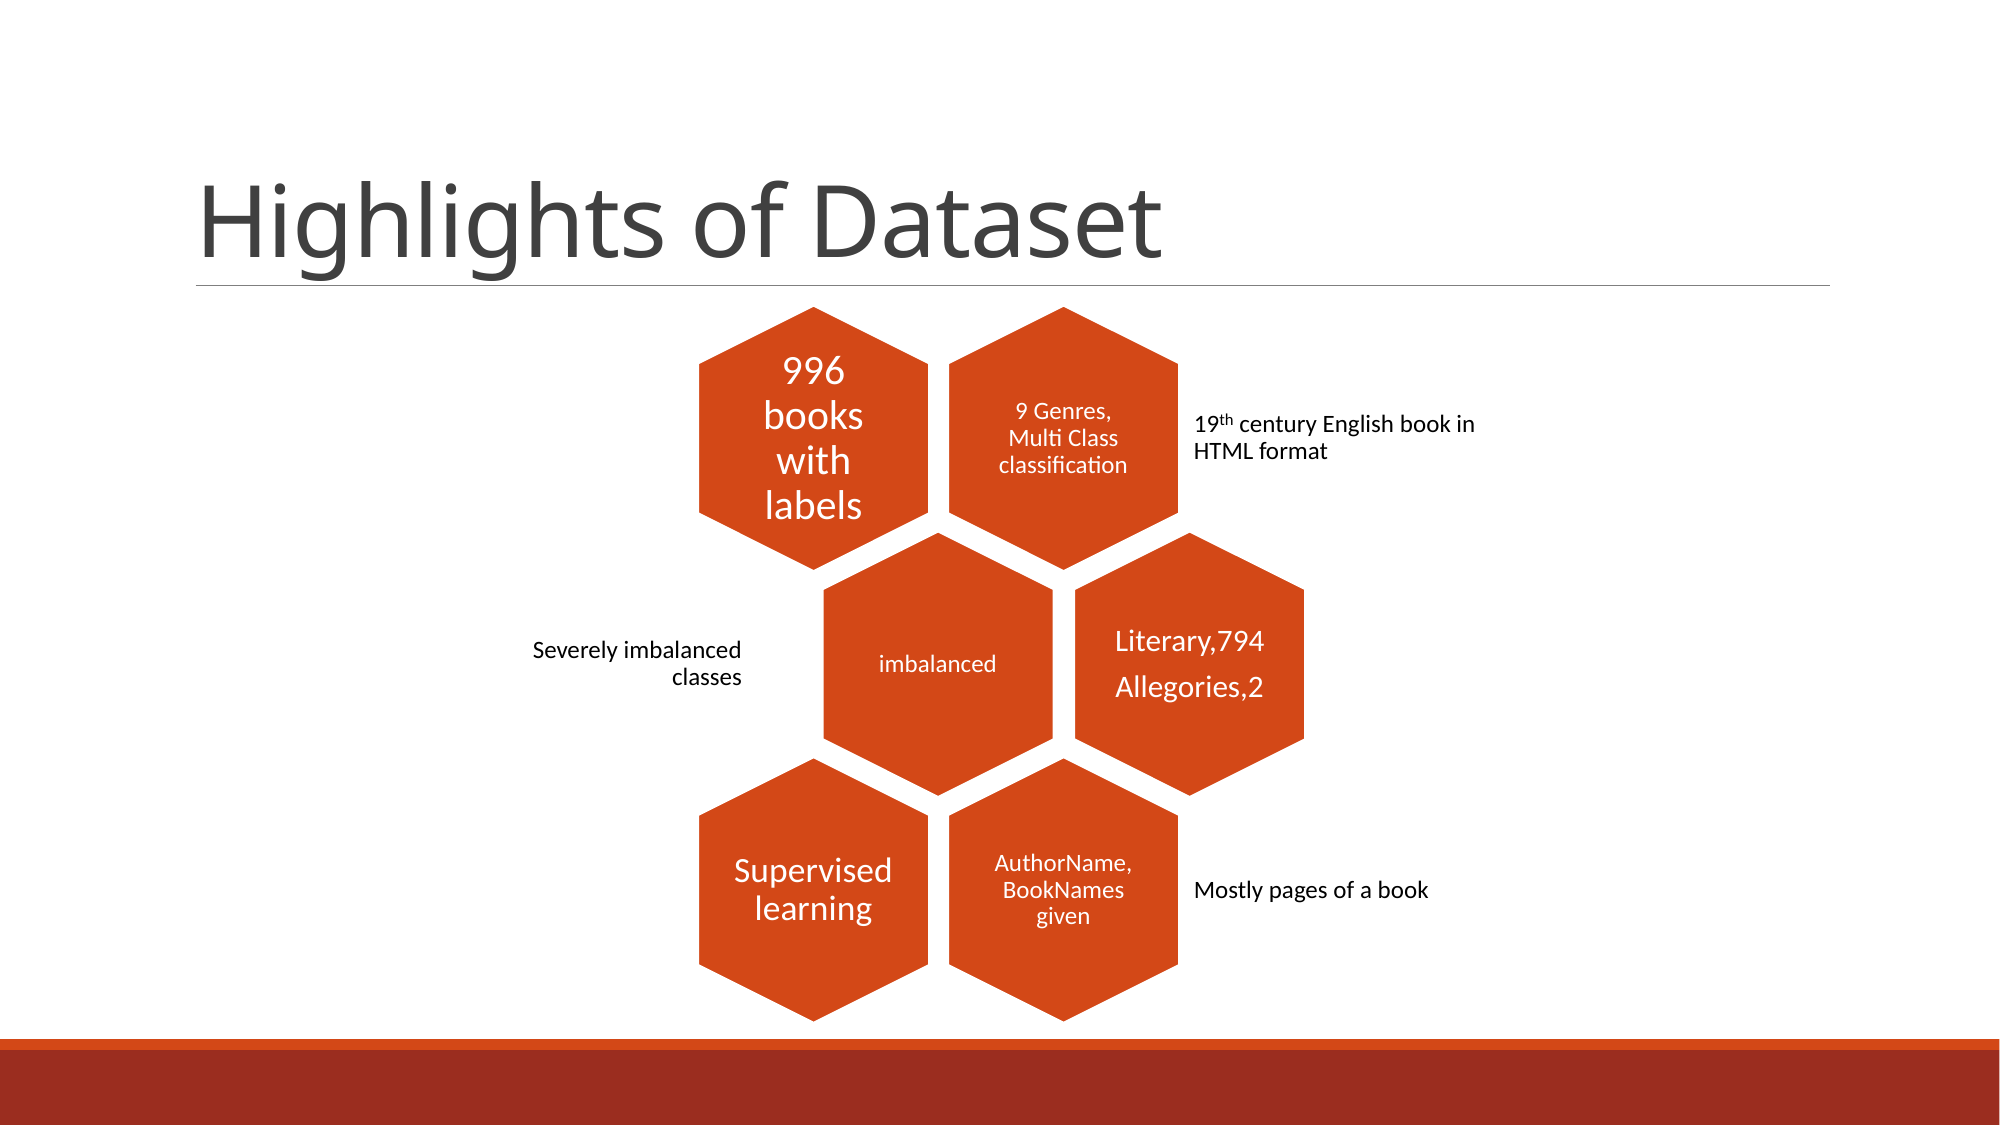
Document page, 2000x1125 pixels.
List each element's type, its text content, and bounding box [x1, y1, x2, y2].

text_box Supervised learning [697, 756, 930, 1024]
title Highlights of Dataset [179, 47, 1830, 286]
text_box Literary,794 Allegories,2 [1073, 531, 1306, 798]
text_box Mostly pages of a book [1186, 810, 1484, 970]
text_box AuthorName, BookNames given [947, 756, 1180, 1024]
text_box 9 Genres, Multi Class classification [947, 305, 1180, 572]
text_box 996 books with labels [697, 305, 930, 572]
text_box 19th century English book in HTML format [1186, 358, 1484, 519]
text_box imbalanced [822, 531, 1054, 798]
text_box Severely imbalanced classes [525, 584, 813, 745]
